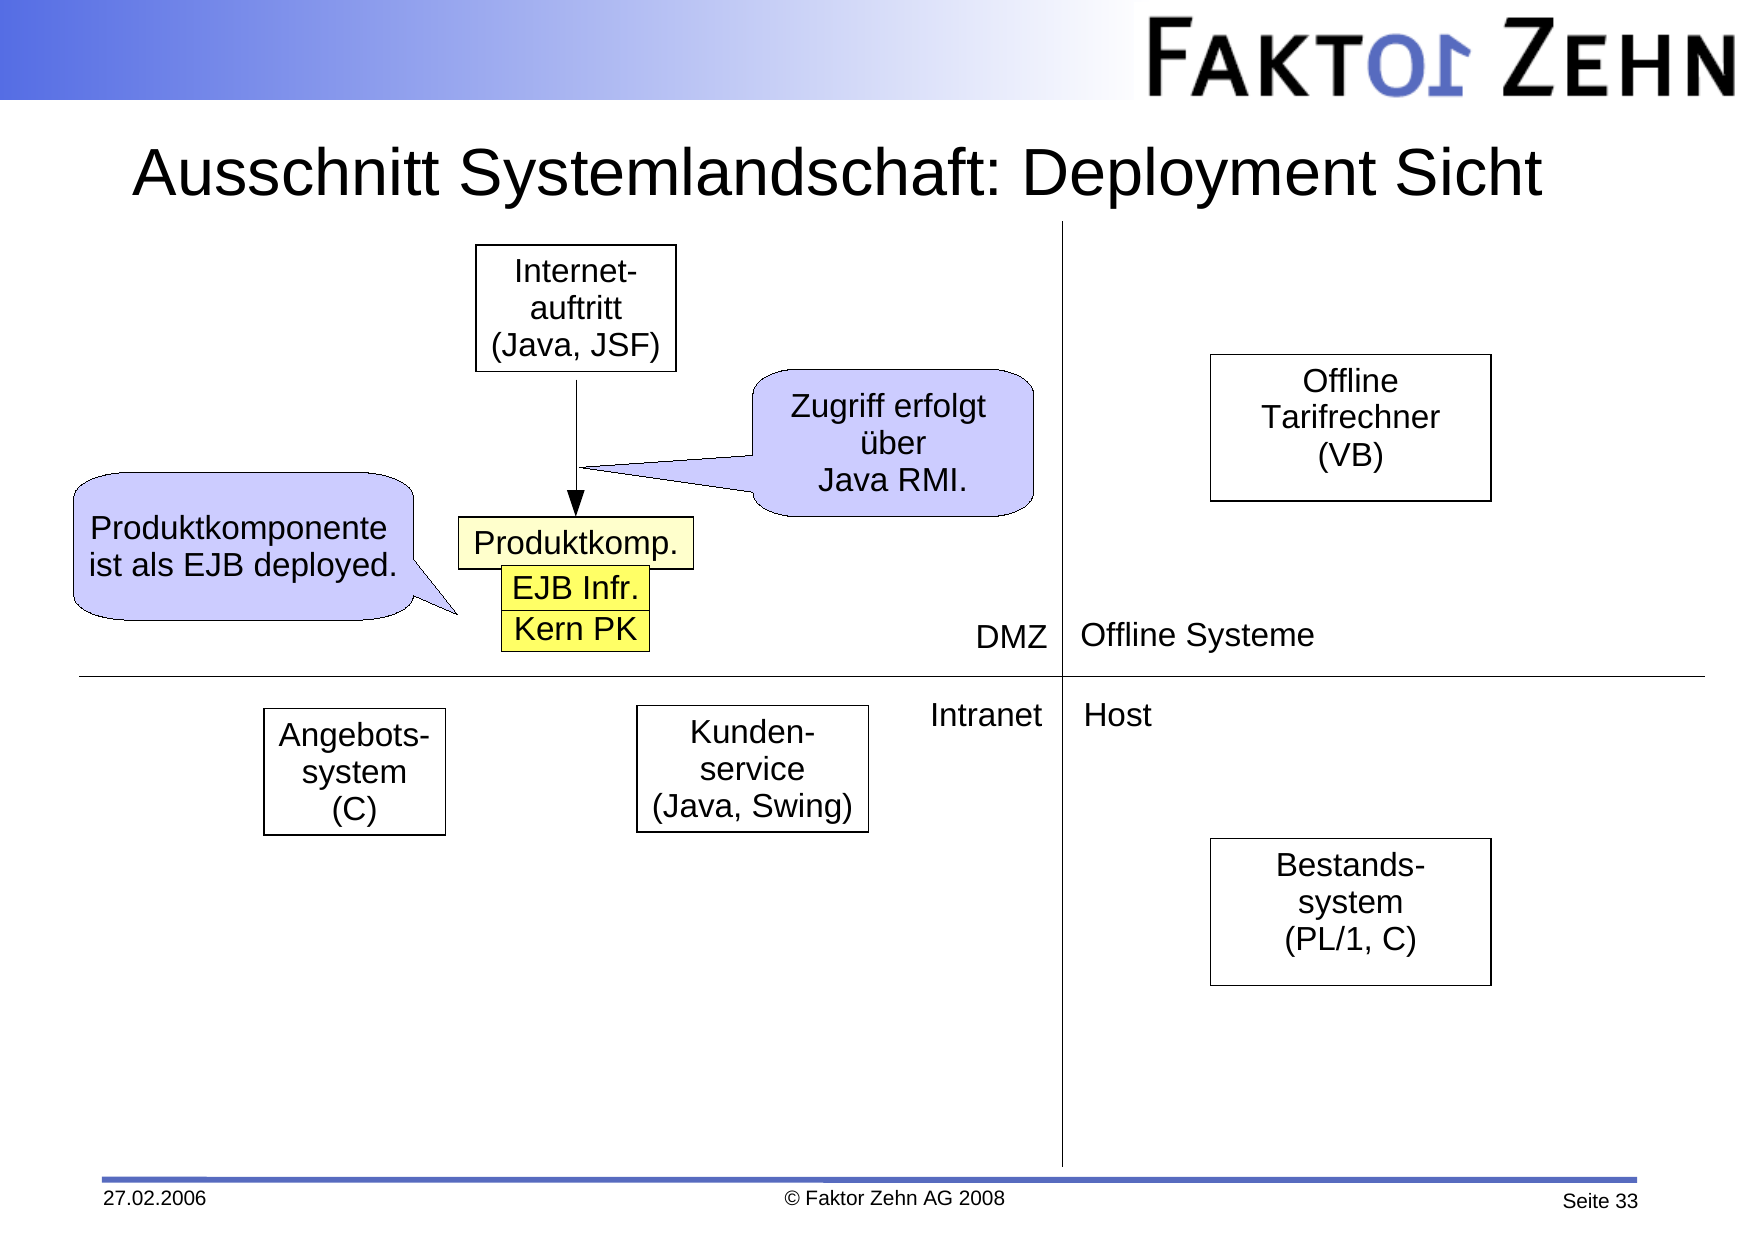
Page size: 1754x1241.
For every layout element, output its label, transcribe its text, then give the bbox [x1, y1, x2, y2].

text_box Angebots- system (C) [263, 708, 446, 836]
text_box Zugriff erfolgt über Java RMI. [579, 369, 1034, 517]
text_box Kern PK [501, 611, 650, 652]
text_box Kunden- service (Java, Swing) [636, 705, 869, 833]
text_box Host [1068, 689, 1167, 742]
text_box Produktkomp. [458, 516, 694, 570]
text_box Bestands- system (PL/1, C) [1210, 838, 1492, 986]
text_box Offline Systeme [1065, 608, 1331, 661]
text_box Offline Tarifrechner (VB) [1210, 354, 1492, 502]
text_box Internet- auftritt (Java, JSF) [476, 245, 677, 372]
text_box DMZ [960, 610, 1062, 664]
picture [1133, 2, 1749, 105]
text_box Produktkomponente ist als EJB deployed. [73, 472, 458, 621]
text_box Intranet [915, 689, 1058, 742]
text_box EJB Infr. [501, 565, 650, 611]
title Ausschnitt Systemlandschaft: Deployment Sicht [132, 118, 1625, 227]
